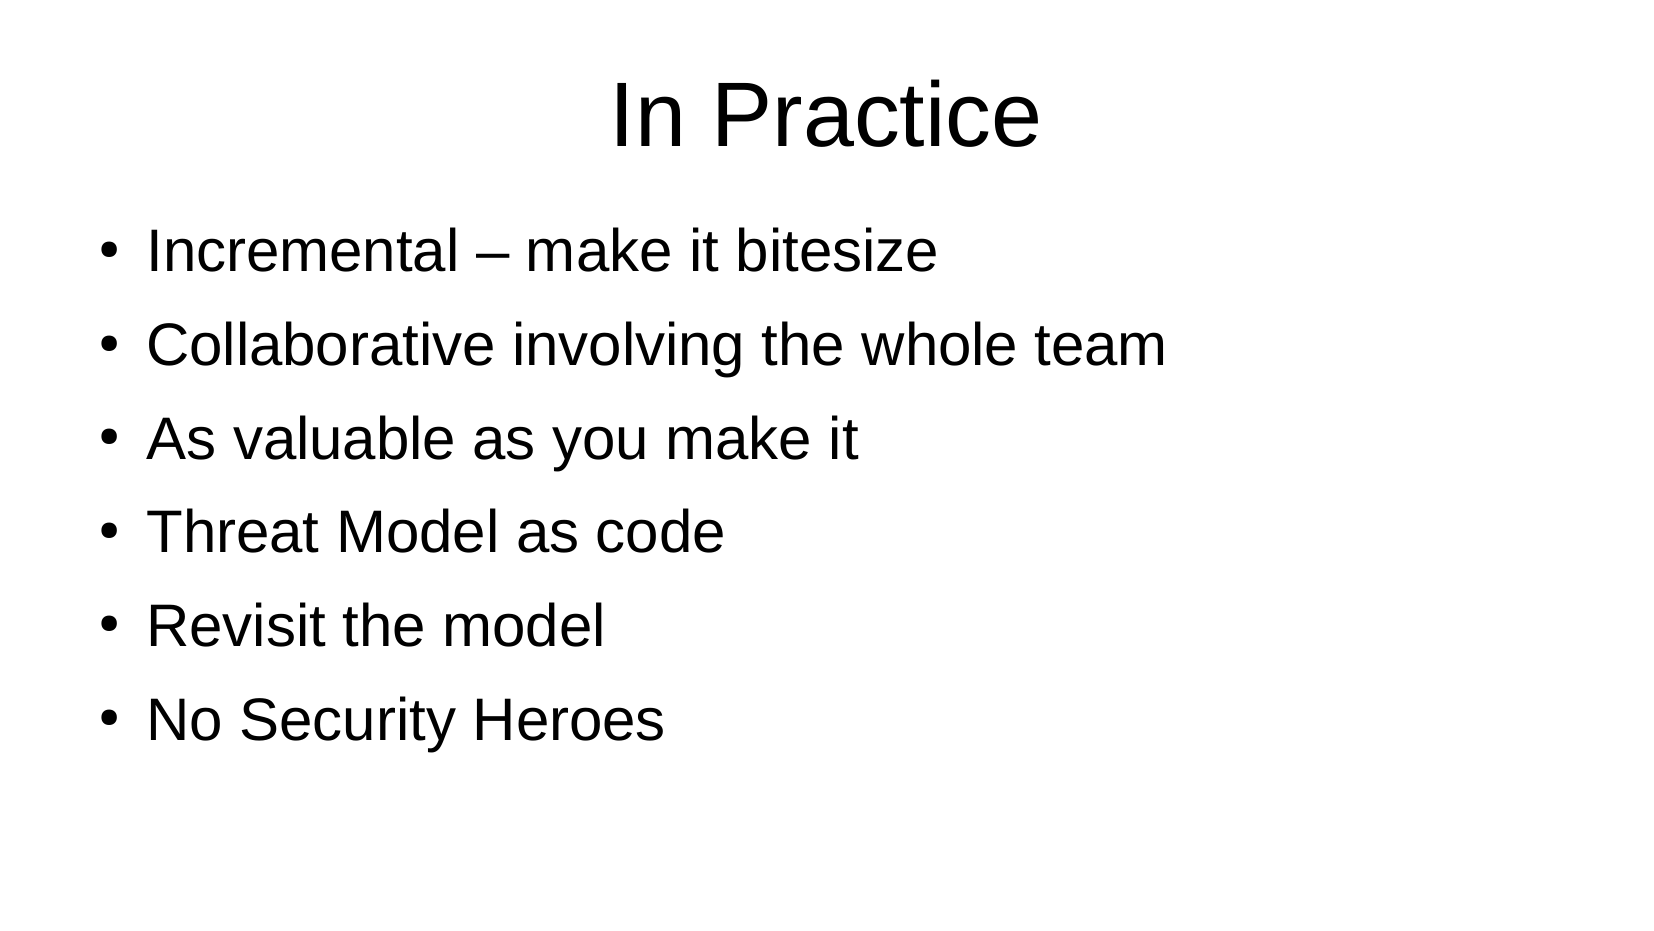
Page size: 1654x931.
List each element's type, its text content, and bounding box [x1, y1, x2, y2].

list Incremental – make it bitesize Collaborative involving the whole team As valuable as you make it Threat Model as code Revisit the model No Security Heroes [82, 217, 1571, 758]
title In Practice [82, 37, 1571, 193]
